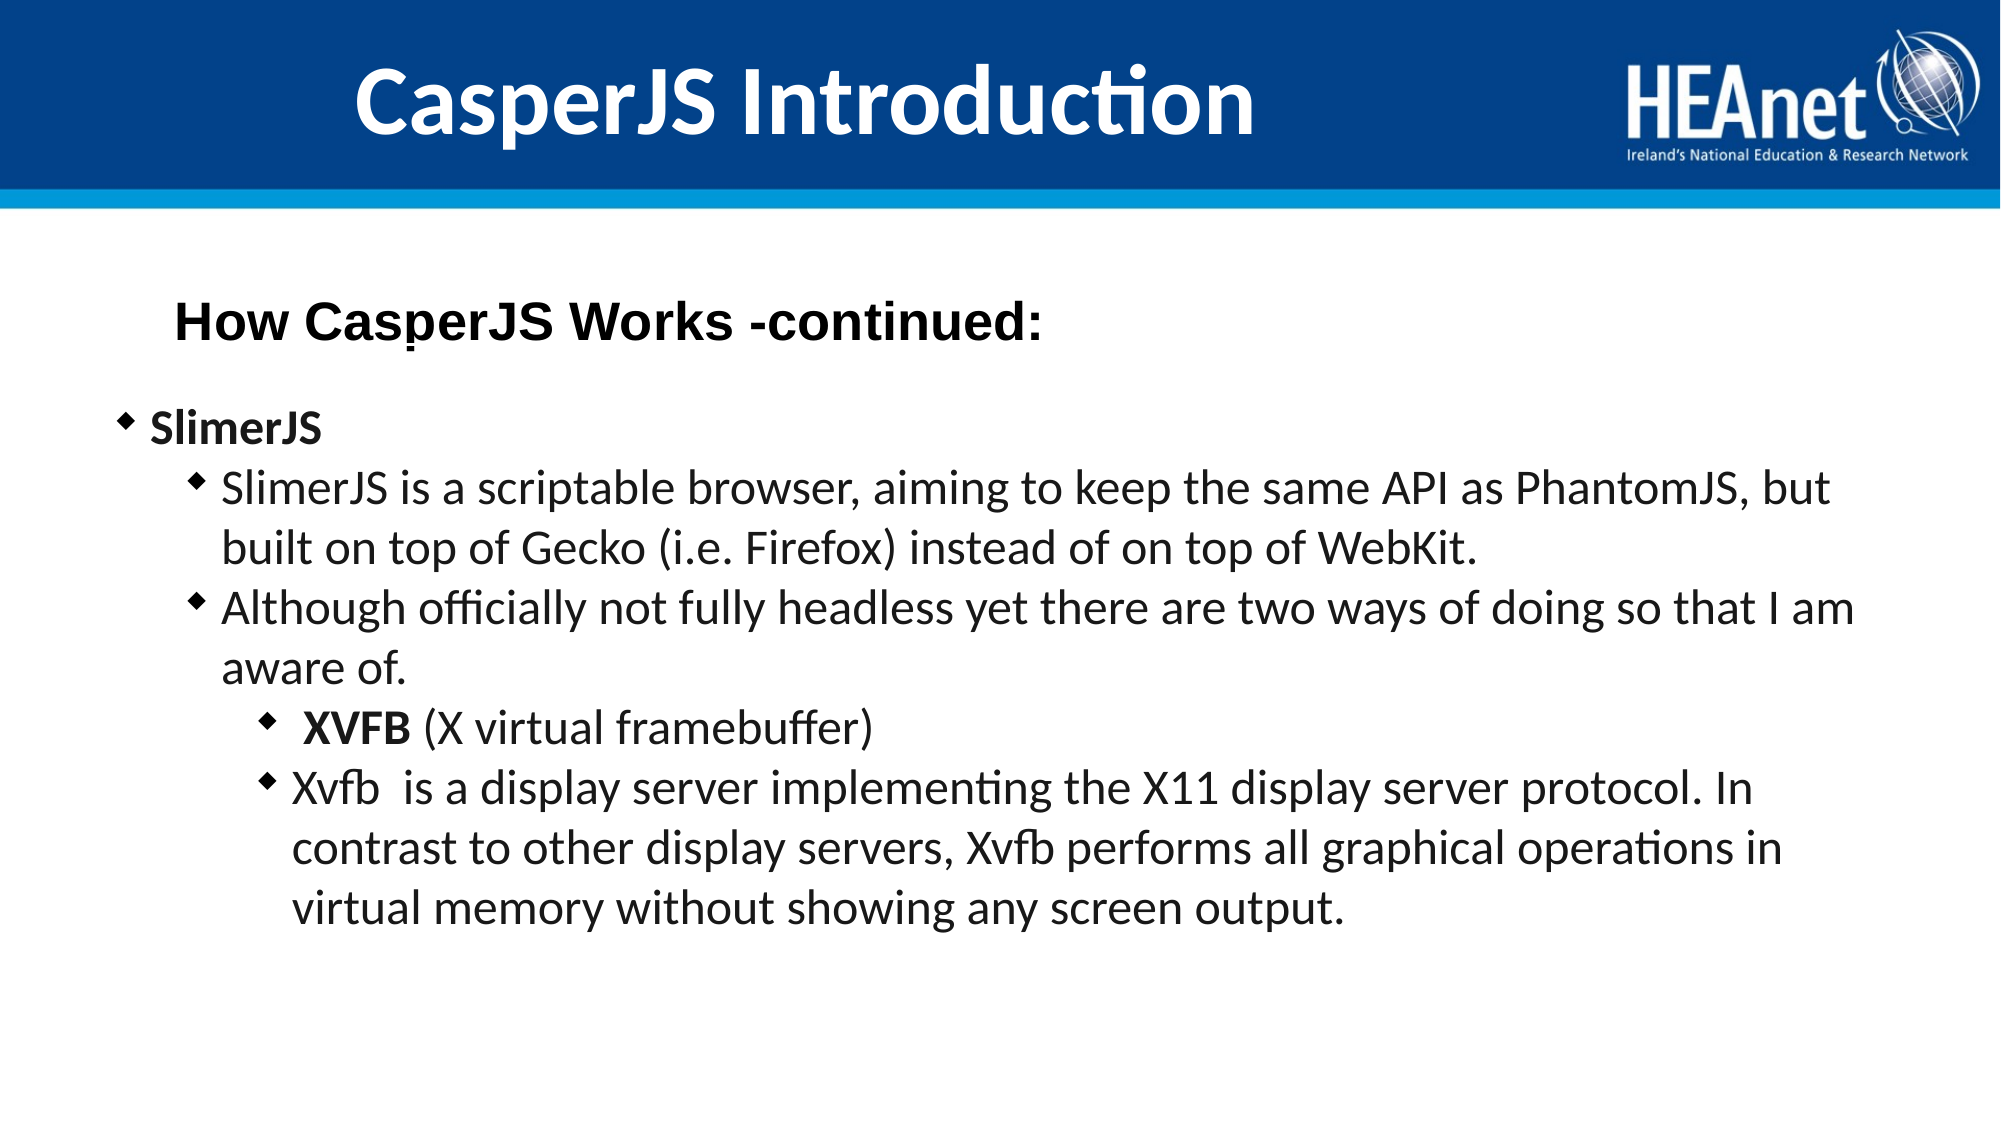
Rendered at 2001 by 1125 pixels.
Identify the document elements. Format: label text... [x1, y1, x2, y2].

picture [0, 208, 2001, 1125]
text_box SlimerJS SlimerJS is a scriptable browser, aiming to keep the same API as PhantomJS, but built on top of Gecko (i.e. Firefox) instead of on top of WebKit. Although officially not fully headless yet there are two ways of doing so that I am aware of. XVFB (X virtual framebuffer) Xvfb is a display server implementing the X11 display server protocol. In contrast to other display servers, Xvfb performs all graphical operations in virtual memory without showing any screen output. [99, 387, 1900, 1040]
picture [0, 0, 2001, 189]
text_box How CasperJS Works -continued: [160, 278, 1061, 355]
text_box CasperJS Introduction [54, 35, 1559, 154]
